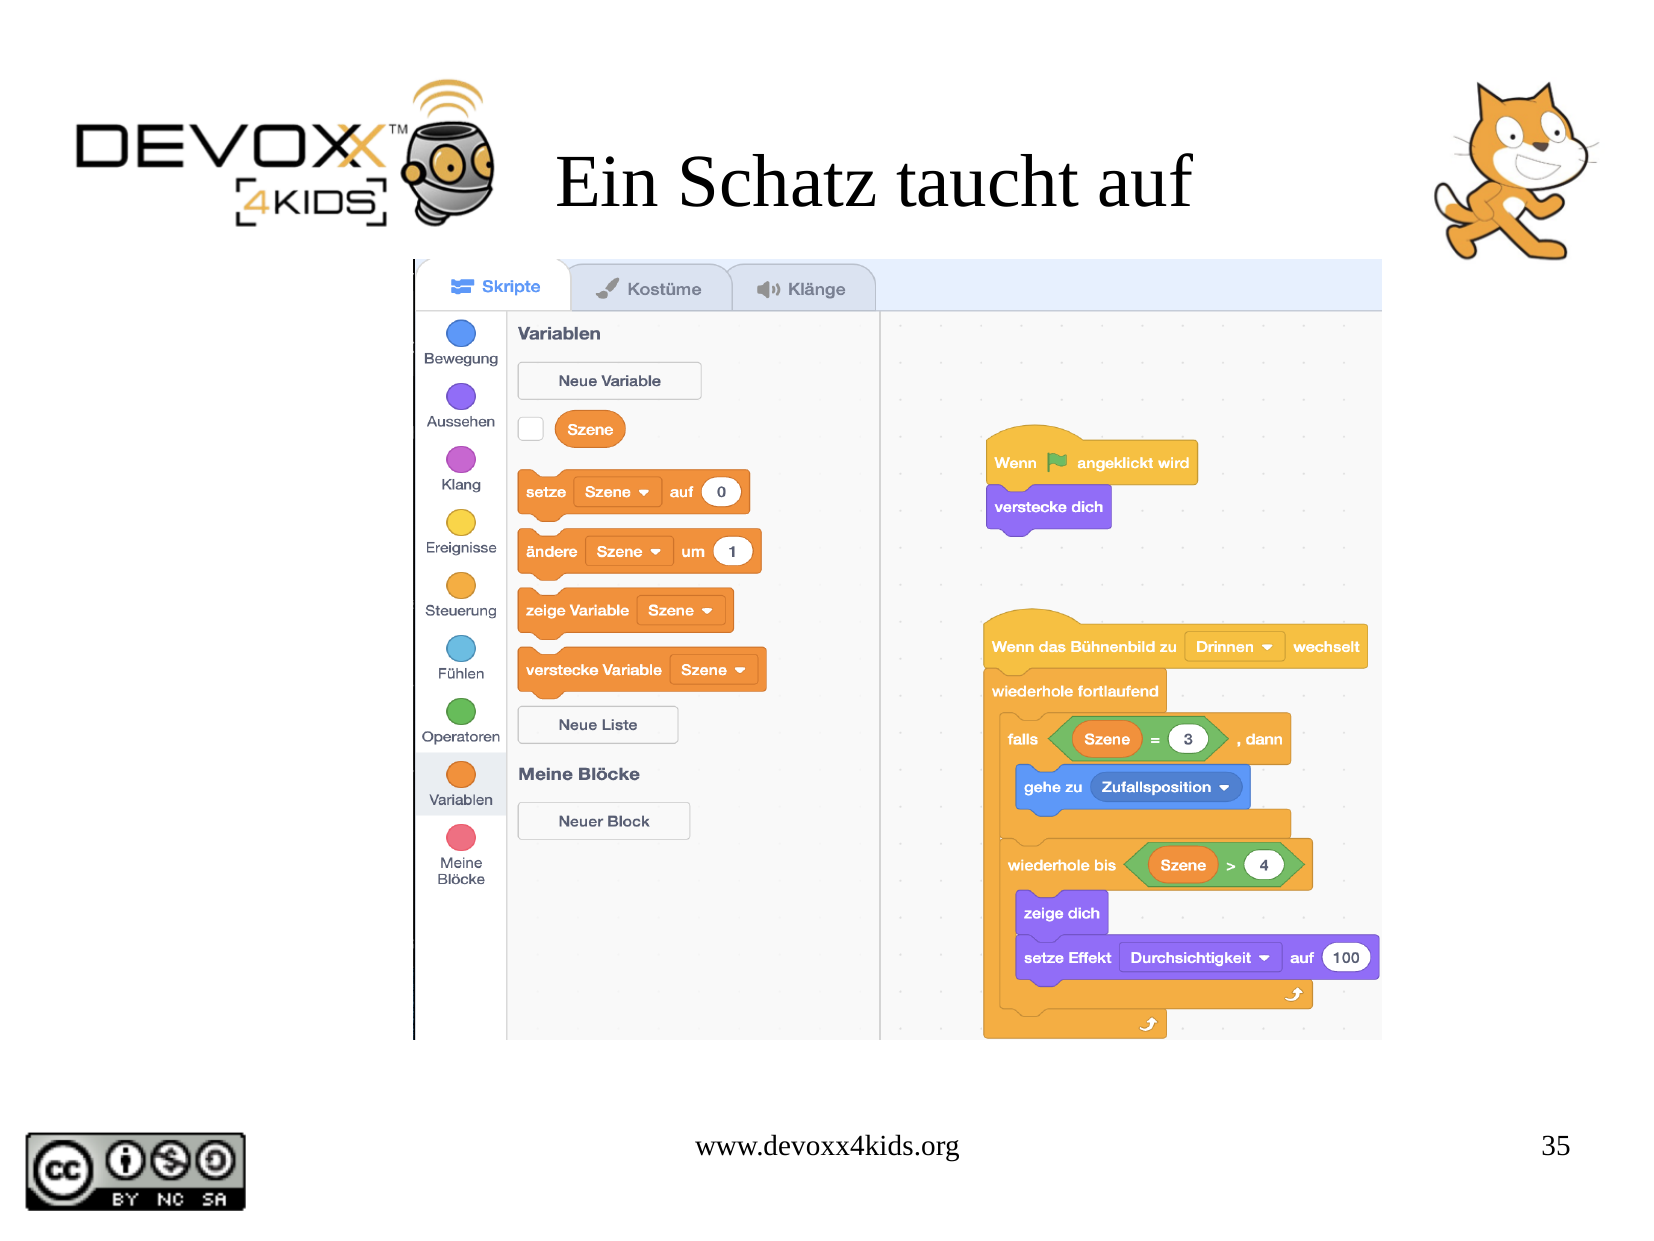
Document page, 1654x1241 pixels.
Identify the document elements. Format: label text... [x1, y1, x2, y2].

picture [14, 1121, 249, 1212]
picture [413, 259, 1382, 1040]
picture [35, 58, 511, 255]
title Ein Schatz taucht auf [555, 78, 1347, 259]
picture [1431, 54, 1607, 272]
